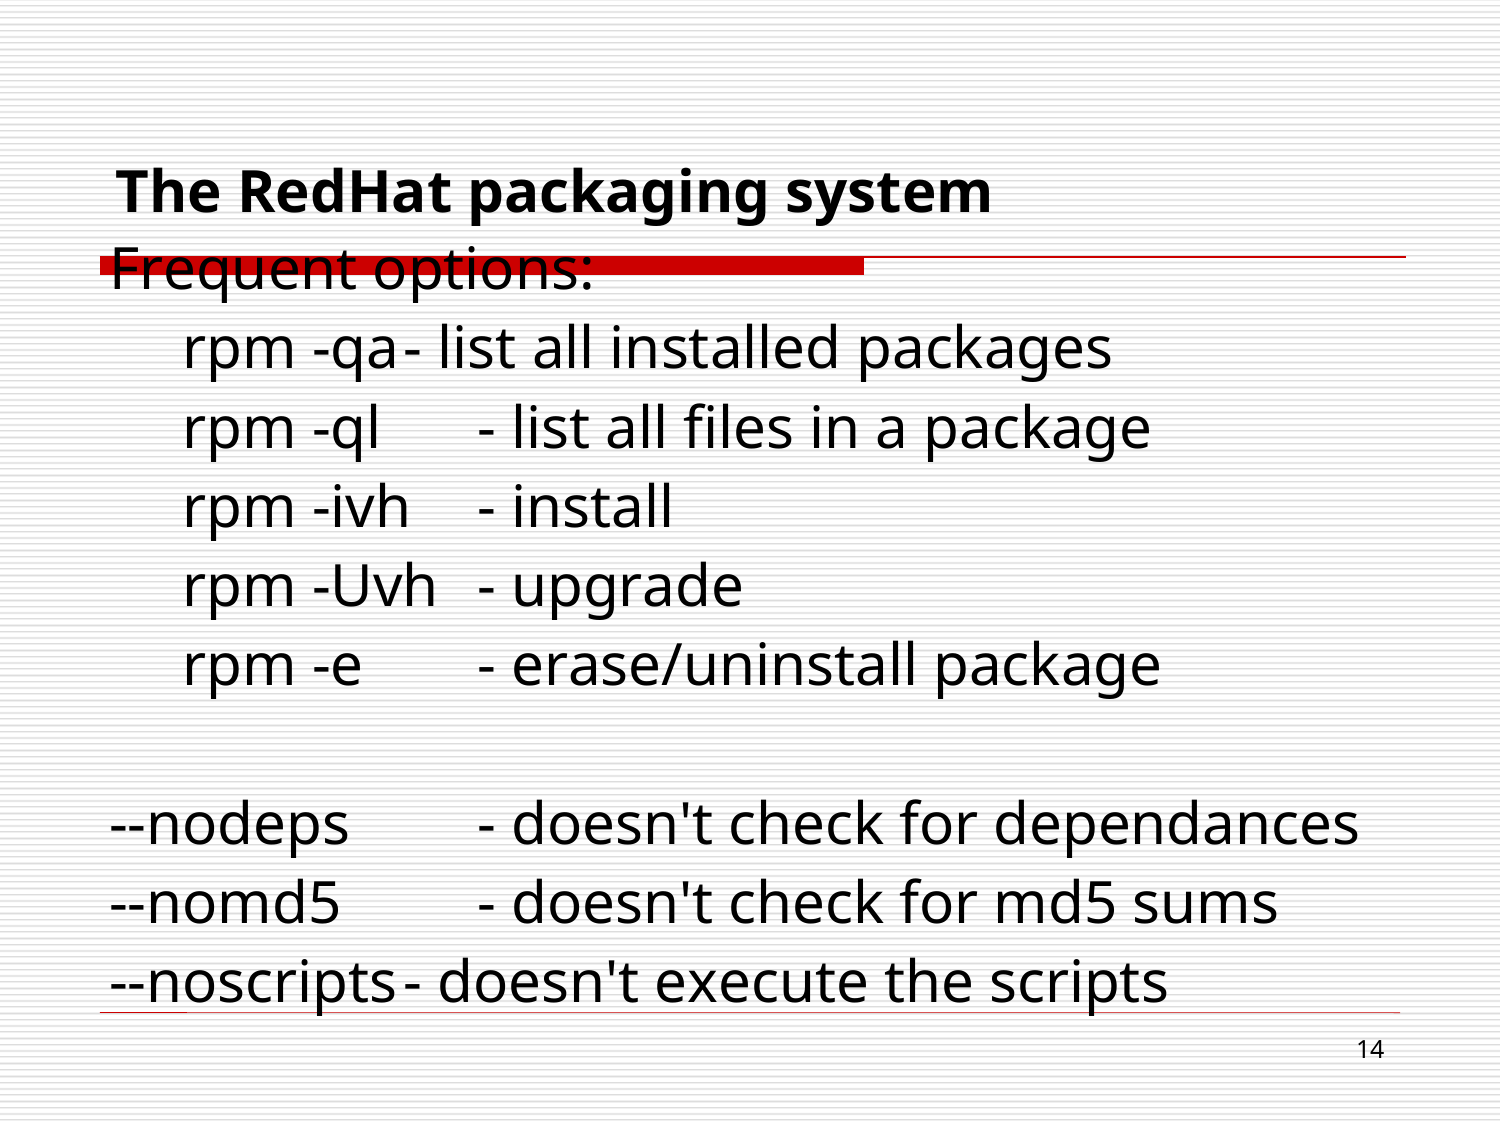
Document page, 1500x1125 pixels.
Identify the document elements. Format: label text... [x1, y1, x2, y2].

picture [0, 0, 1500, 1125]
text_box Frequent options: rpm -qa - list all installed packages rpm -ql - list all files in a package rpm -ivh - install rpm -Uvh - upgrade rpm -e - erase/uninstall package --nodeps - doesn't check for dependances --nomd5 - doesn't check for md5 sums --noscripts - doesn't execute the scripts [94, 265, 1500, 1028]
title The RedHat packaging system [100, 94, 1376, 238]
